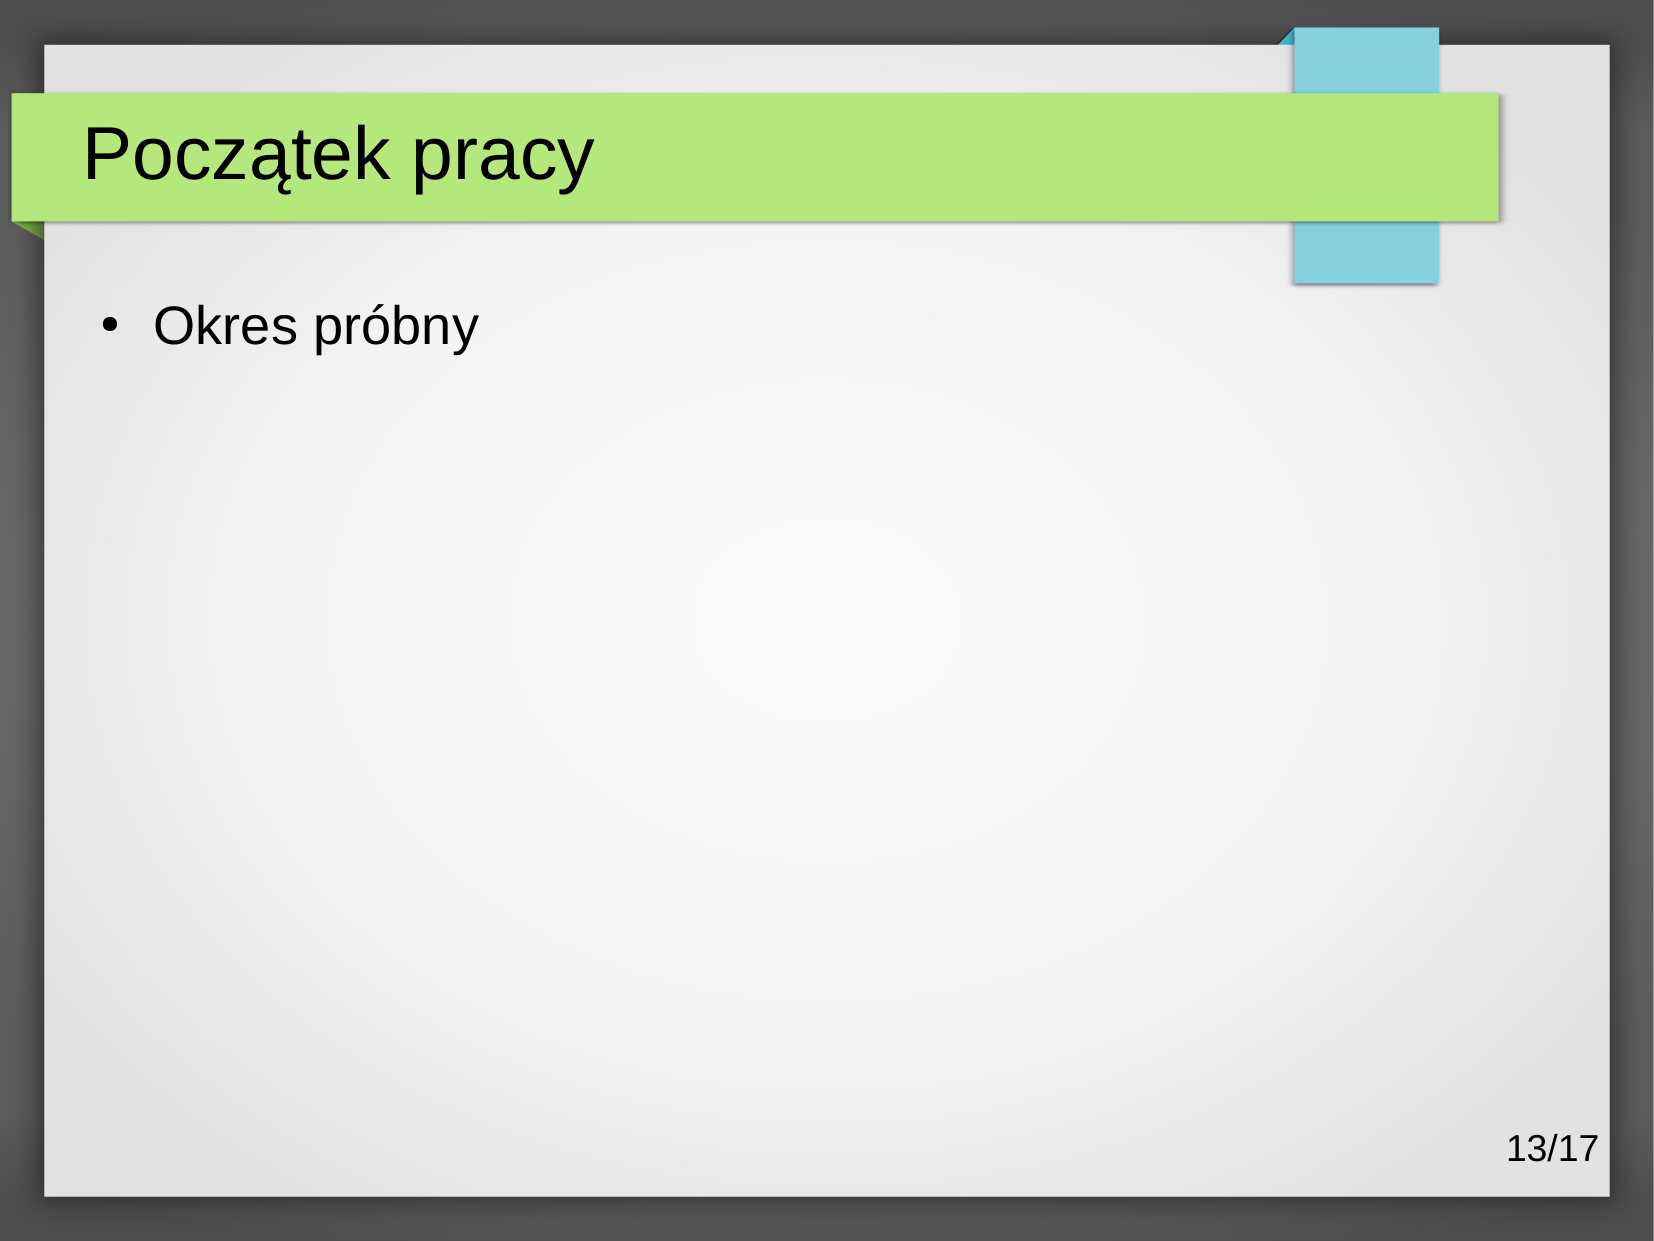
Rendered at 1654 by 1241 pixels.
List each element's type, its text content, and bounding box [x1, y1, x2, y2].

picture [0, 0, 1654, 1241]
text_box <numer>/17 [1491, 1119, 1654, 1191]
title Początek pracy [82, 94, 1264, 213]
list Okres próbny [82, 295, 1571, 1015]
